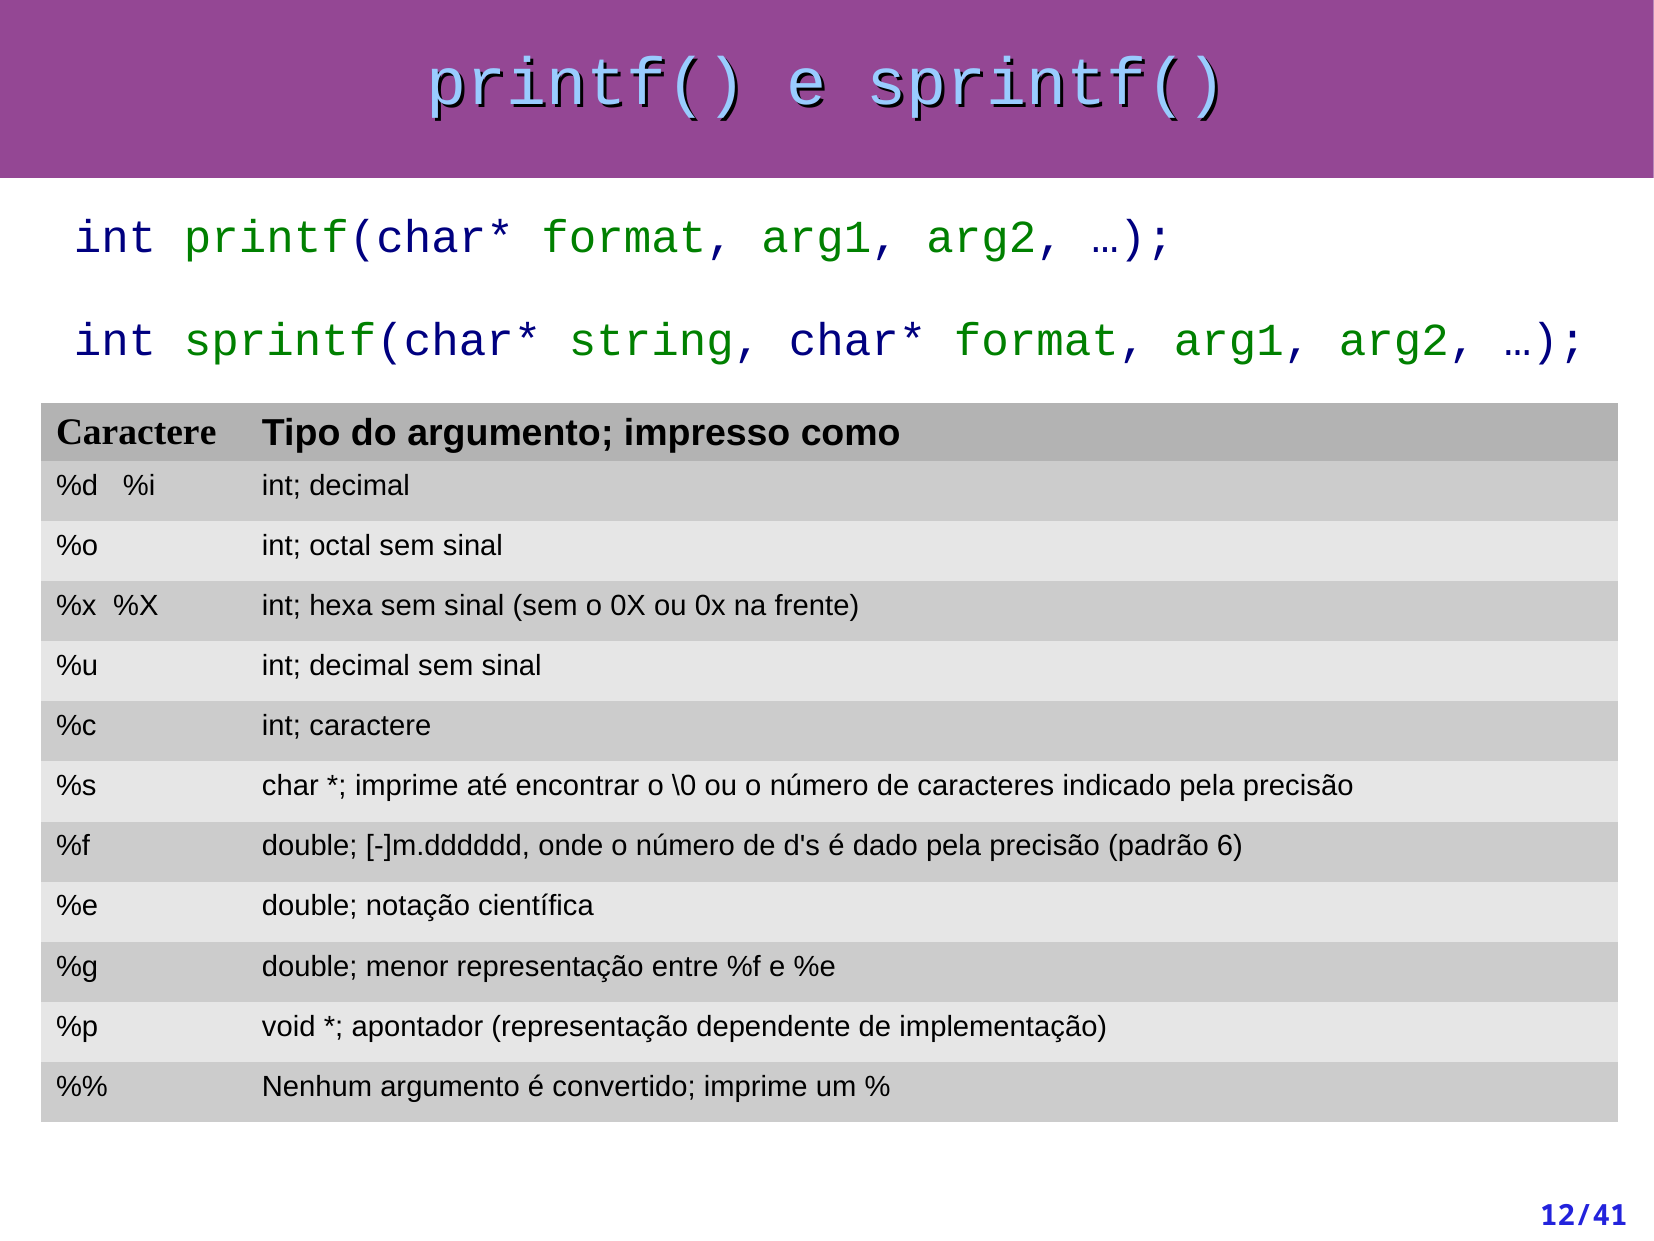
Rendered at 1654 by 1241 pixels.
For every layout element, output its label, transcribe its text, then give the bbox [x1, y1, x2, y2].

table_header Caractere [41, 403, 247, 461]
table_header Tipo do argumento; impresso como [247, 403, 1618, 461]
table_cell %g [41, 942, 247, 1002]
table_cell double; notação científica [247, 882, 1618, 942]
text_box int printf(char* format, arg1, arg2, …); int sprintf(char* string, char* format, arg1, arg2, …); [59, 206, 1625, 443]
table_cell %% [41, 1062, 247, 1122]
title printf() e sprintf() [82, 0, 1571, 176]
table_cell int; octal sem sinal [247, 521, 1618, 581]
table_cell double; [-]m.dddddd, onde o número de d's é dado pela precisão (padrão 6) [247, 822, 1618, 882]
table_cell %s [41, 761, 247, 822]
table_cell int; hexa sem sinal (sem o 0X ou 0x na frente) [247, 581, 1618, 641]
table_cell int; decimal sem sinal [247, 641, 1618, 701]
table_cell int; decimal [247, 461, 1618, 521]
table_cell %u [41, 641, 247, 701]
table_cell %d %i [41, 461, 247, 521]
table_cell %p [41, 1002, 247, 1062]
table_cell double; menor representação entre %f e %e [247, 942, 1618, 1002]
table_cell char *; imprime até encontrar o \0 ou o número de caracteres indicado pela precisão [247, 761, 1618, 822]
table_cell %c [41, 701, 247, 761]
table_cell %o [41, 521, 247, 581]
table_cell Nenhum argumento é convertido; imprime um % [247, 1062, 1618, 1122]
table_cell %e [41, 882, 247, 942]
table_cell %x %X [41, 581, 247, 641]
table_cell int; caractere [247, 701, 1618, 761]
table_cell %f [41, 822, 247, 882]
table_cell void *; apontador (representação dependente de implementação) [247, 1002, 1618, 1062]
